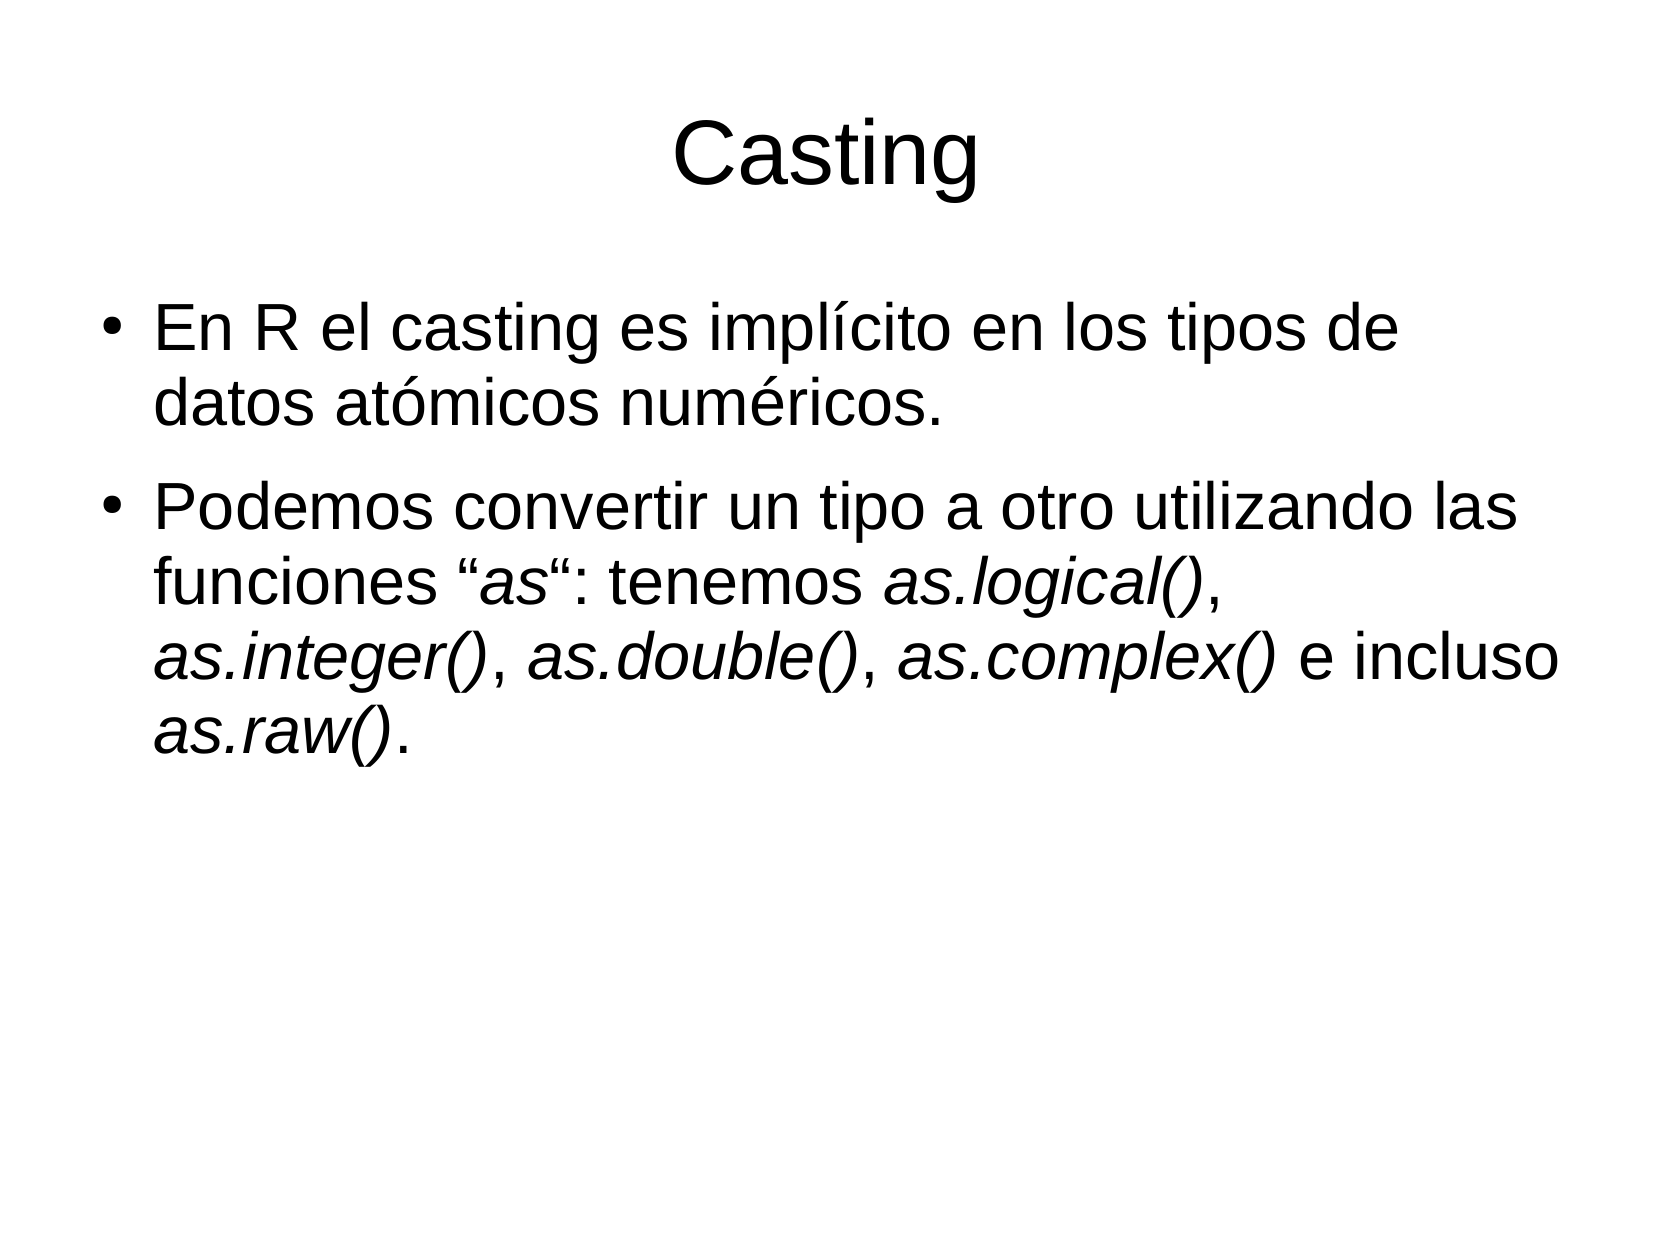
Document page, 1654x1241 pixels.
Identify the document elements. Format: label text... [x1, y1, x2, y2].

title Casting [82, 49, 1571, 257]
list En R el casting es implícito en los tipos de datos atómicos numéricos. Podemos convertir un tipo a otro utilizando las funciones “as“: tenemos as.logical(), as.integer(), as.double(), as.complex() e incluso as.raw(). [82, 290, 1571, 1010]
